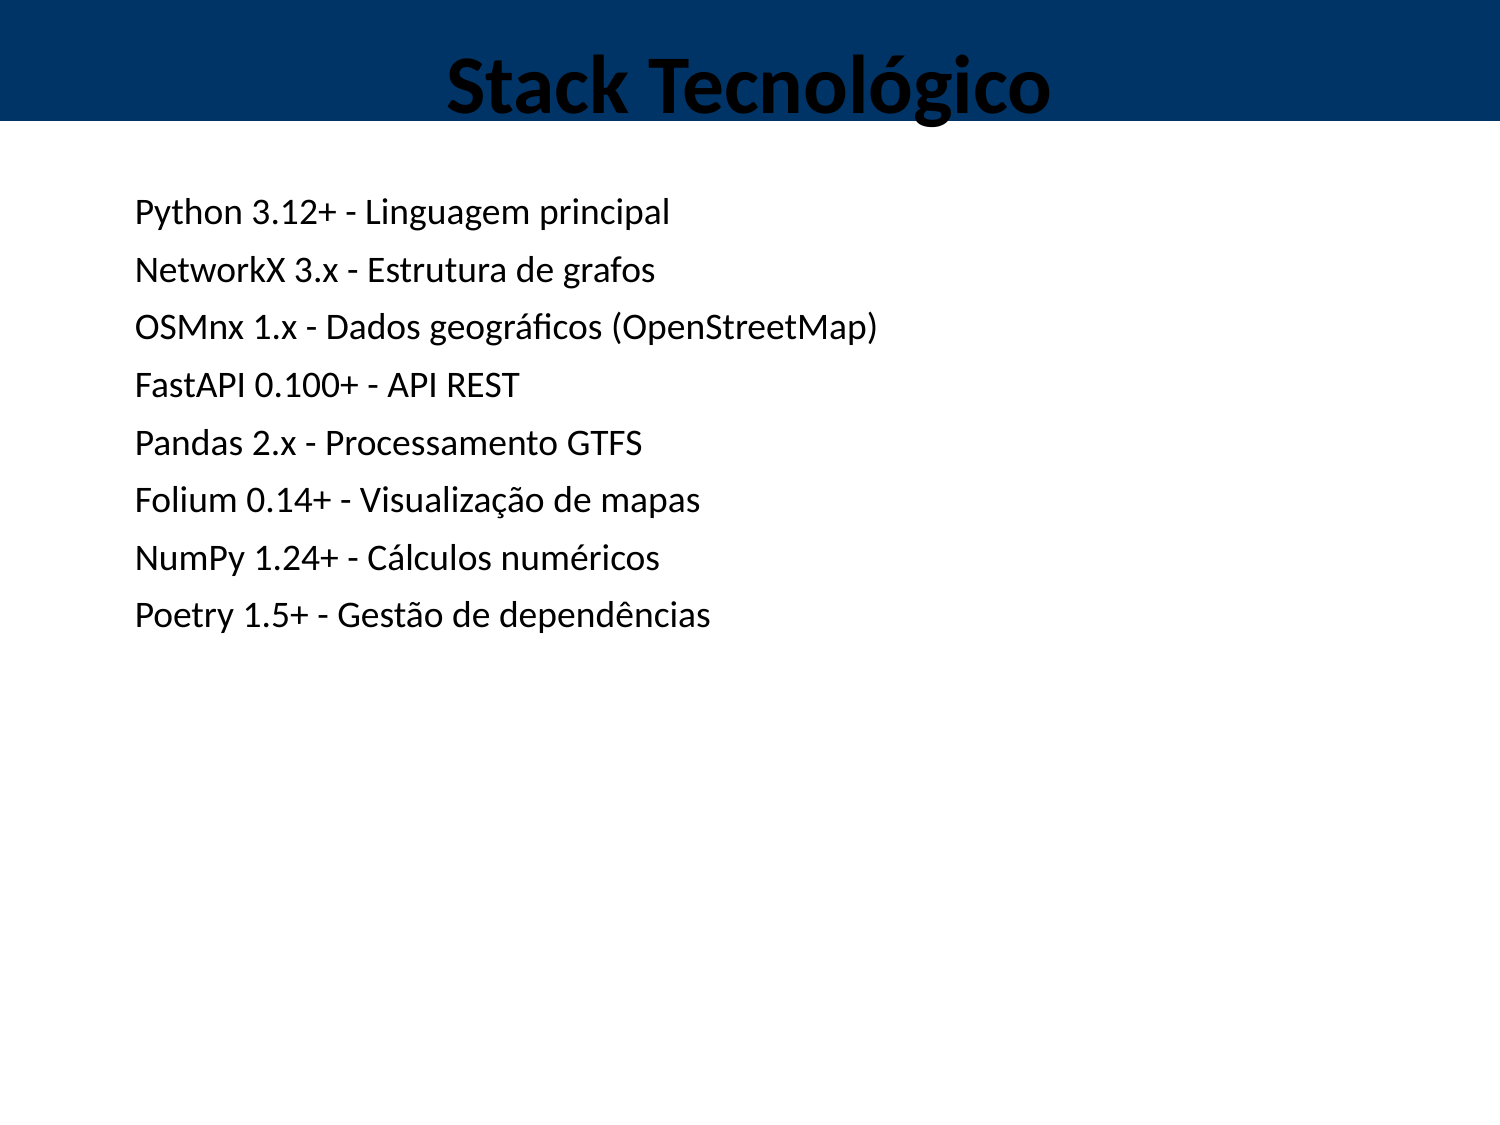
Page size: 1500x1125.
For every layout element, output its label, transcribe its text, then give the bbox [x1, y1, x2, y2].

text_box Python 3.12+ - Linguagem principal NetworkX 3.x - Estrutura de grafos OSMnx 1.x - Dados geográficos (OpenStreetMap) FastAPI 0.100+ - API REST Pandas 2.x - Processamento GTFS Folium 0.14+ - Visualização de mapas NumPy 1.24+ - Cálculos numéricos Poetry 1.5+ - Gestão de dependências [119, 179, 1380, 643]
text_box Stack Tecnológico [431, 22, 1069, 138]
text_box [0, 0, 1500, 120]
